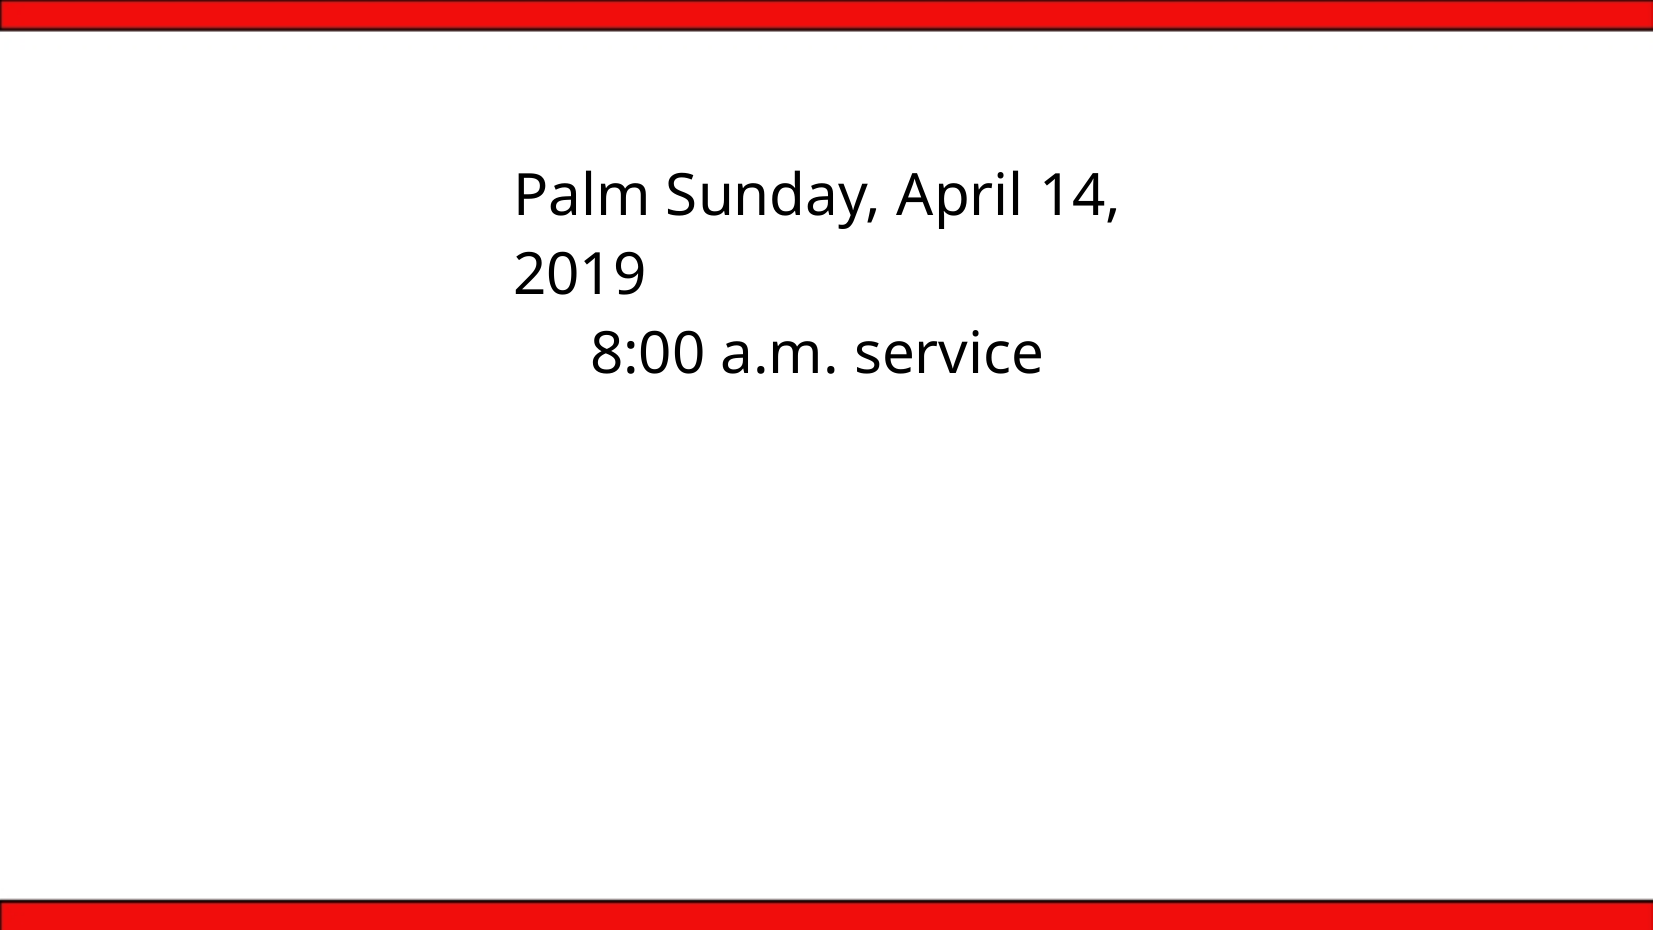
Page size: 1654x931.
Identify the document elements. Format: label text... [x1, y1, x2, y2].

picture [0, 0, 1653, 930]
text_box Palm Sunday, April 14, 2019 8:00 a.m. service [498, 145, 1246, 316]
